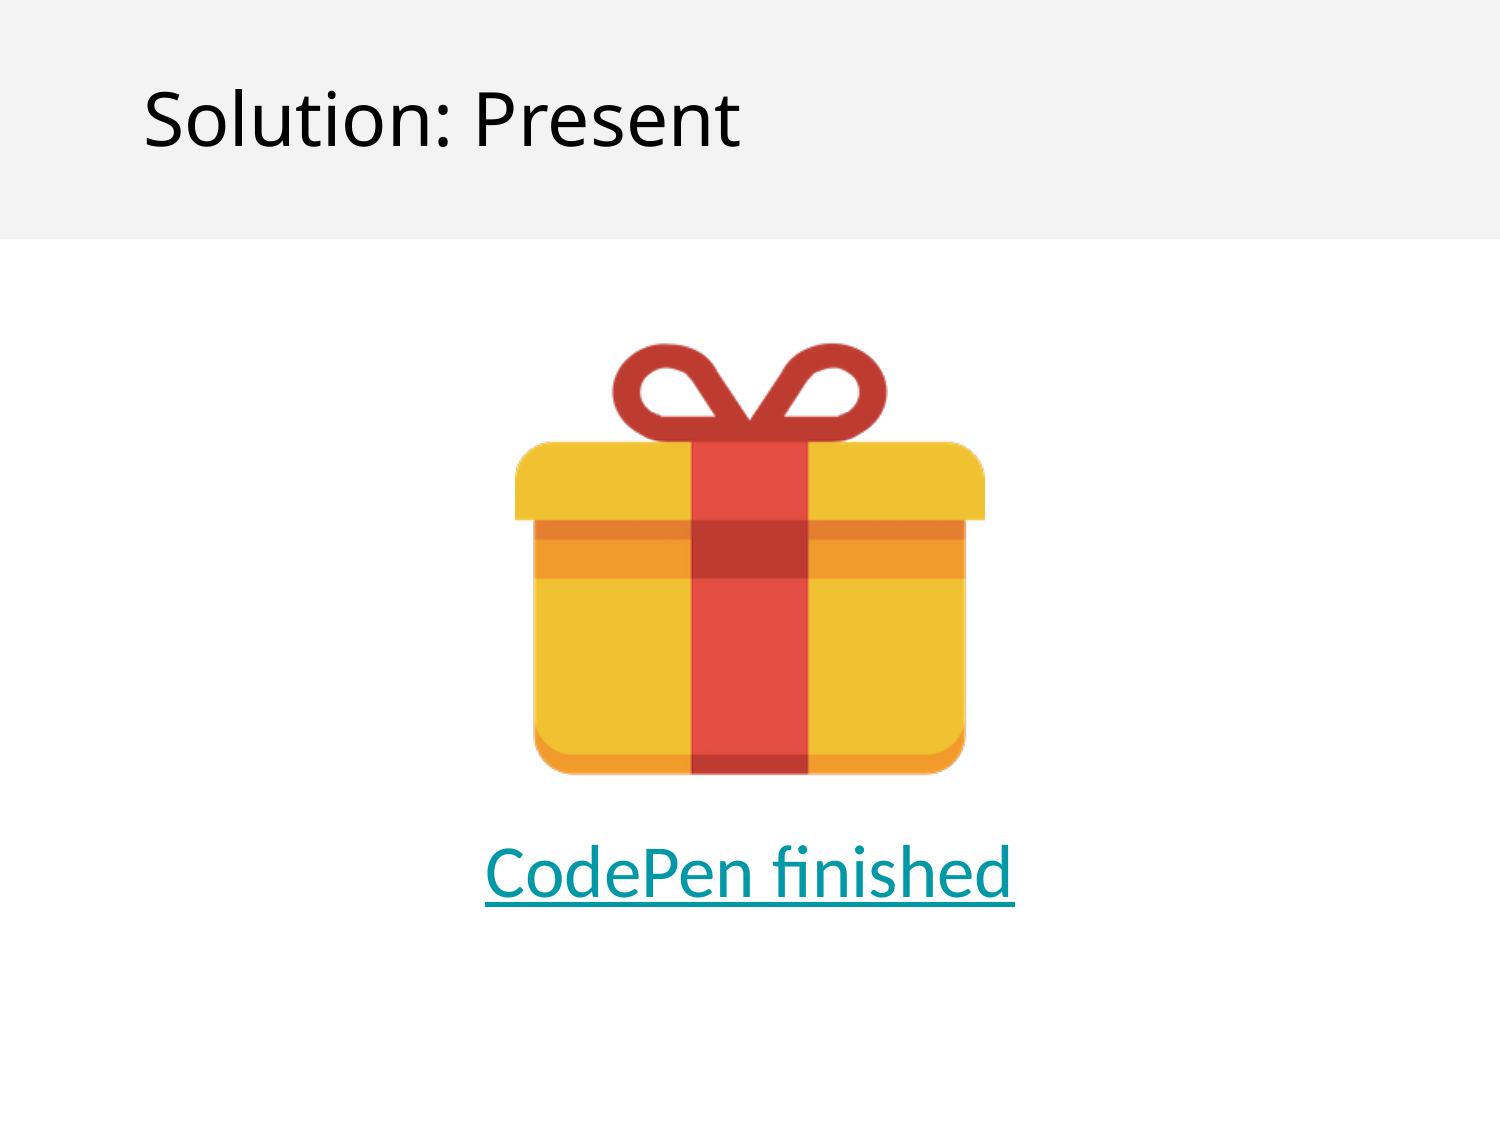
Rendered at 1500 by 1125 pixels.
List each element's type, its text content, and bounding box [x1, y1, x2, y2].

list CodePen finished [128, 794, 1372, 966]
picture [515, 325, 985, 794]
title Solution: Present [128, 56, 1372, 183]
